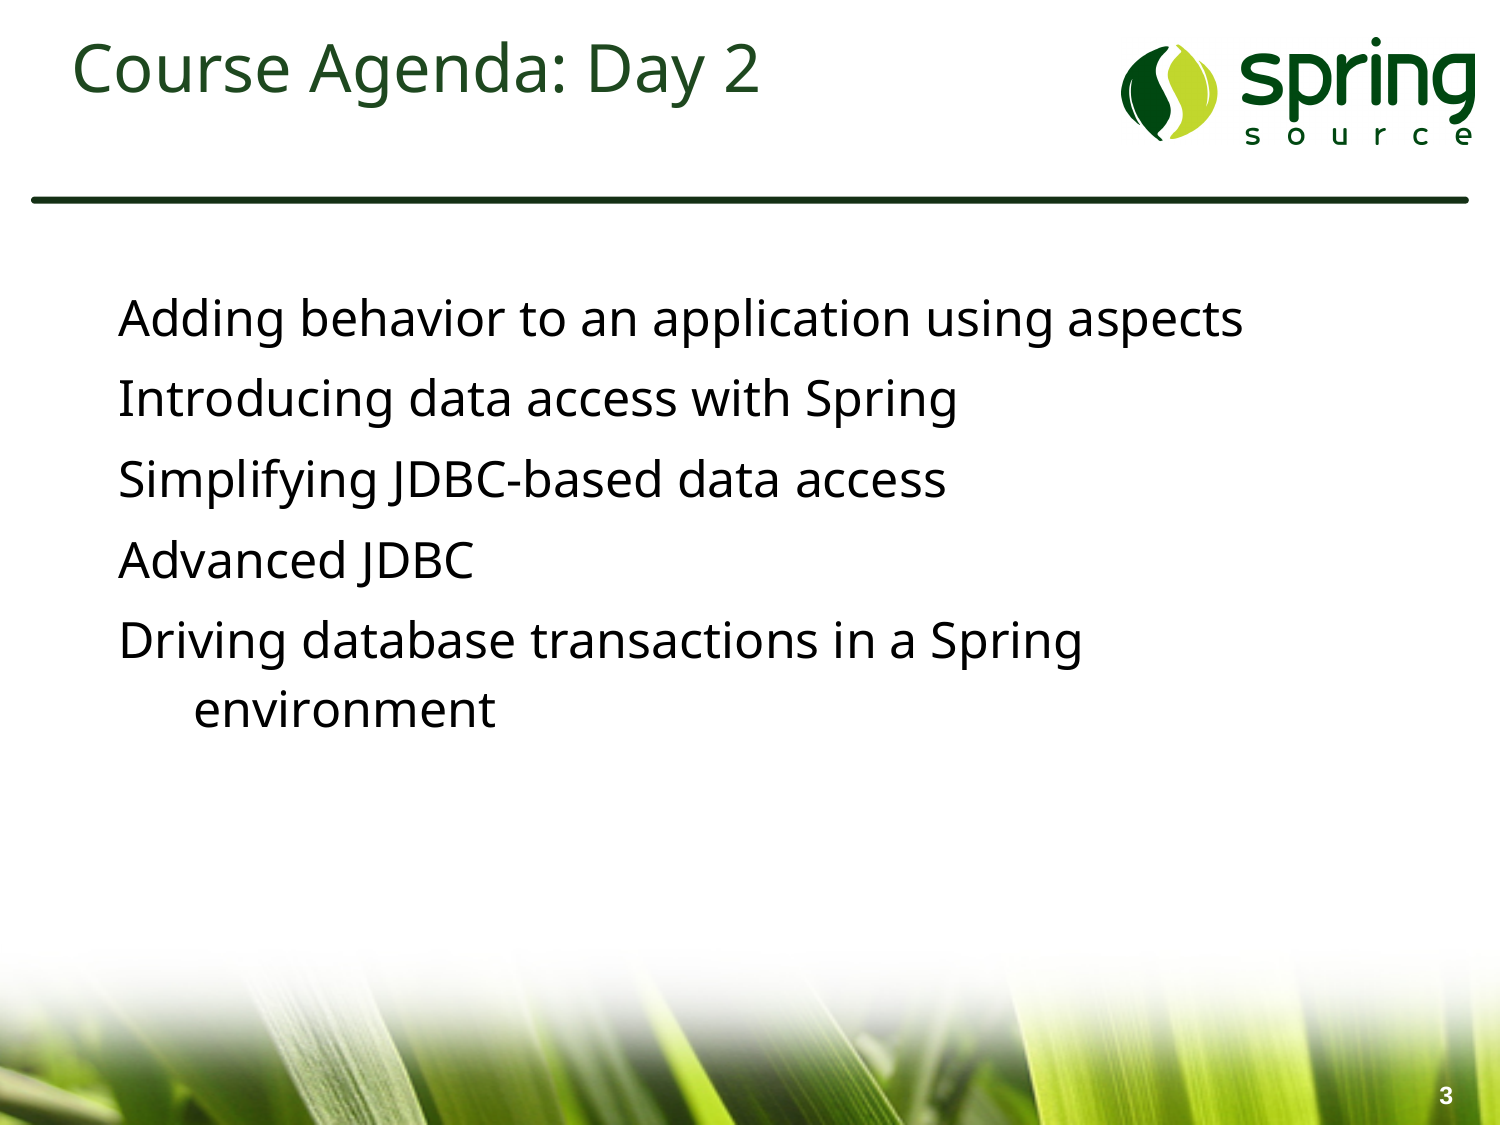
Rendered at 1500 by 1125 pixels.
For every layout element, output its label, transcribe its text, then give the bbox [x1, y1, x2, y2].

title Course Agenda: Day 2 [56, 13, 1089, 176]
list Adding behavior to an application using aspects Introducing data access with Spring Simplifying JDBC-based data access Advanced JDBC Driving database transactions in a Spring environment [103, 275, 1394, 938]
picture [0, 944, 1500, 1125]
picture [1121, 37, 1475, 145]
